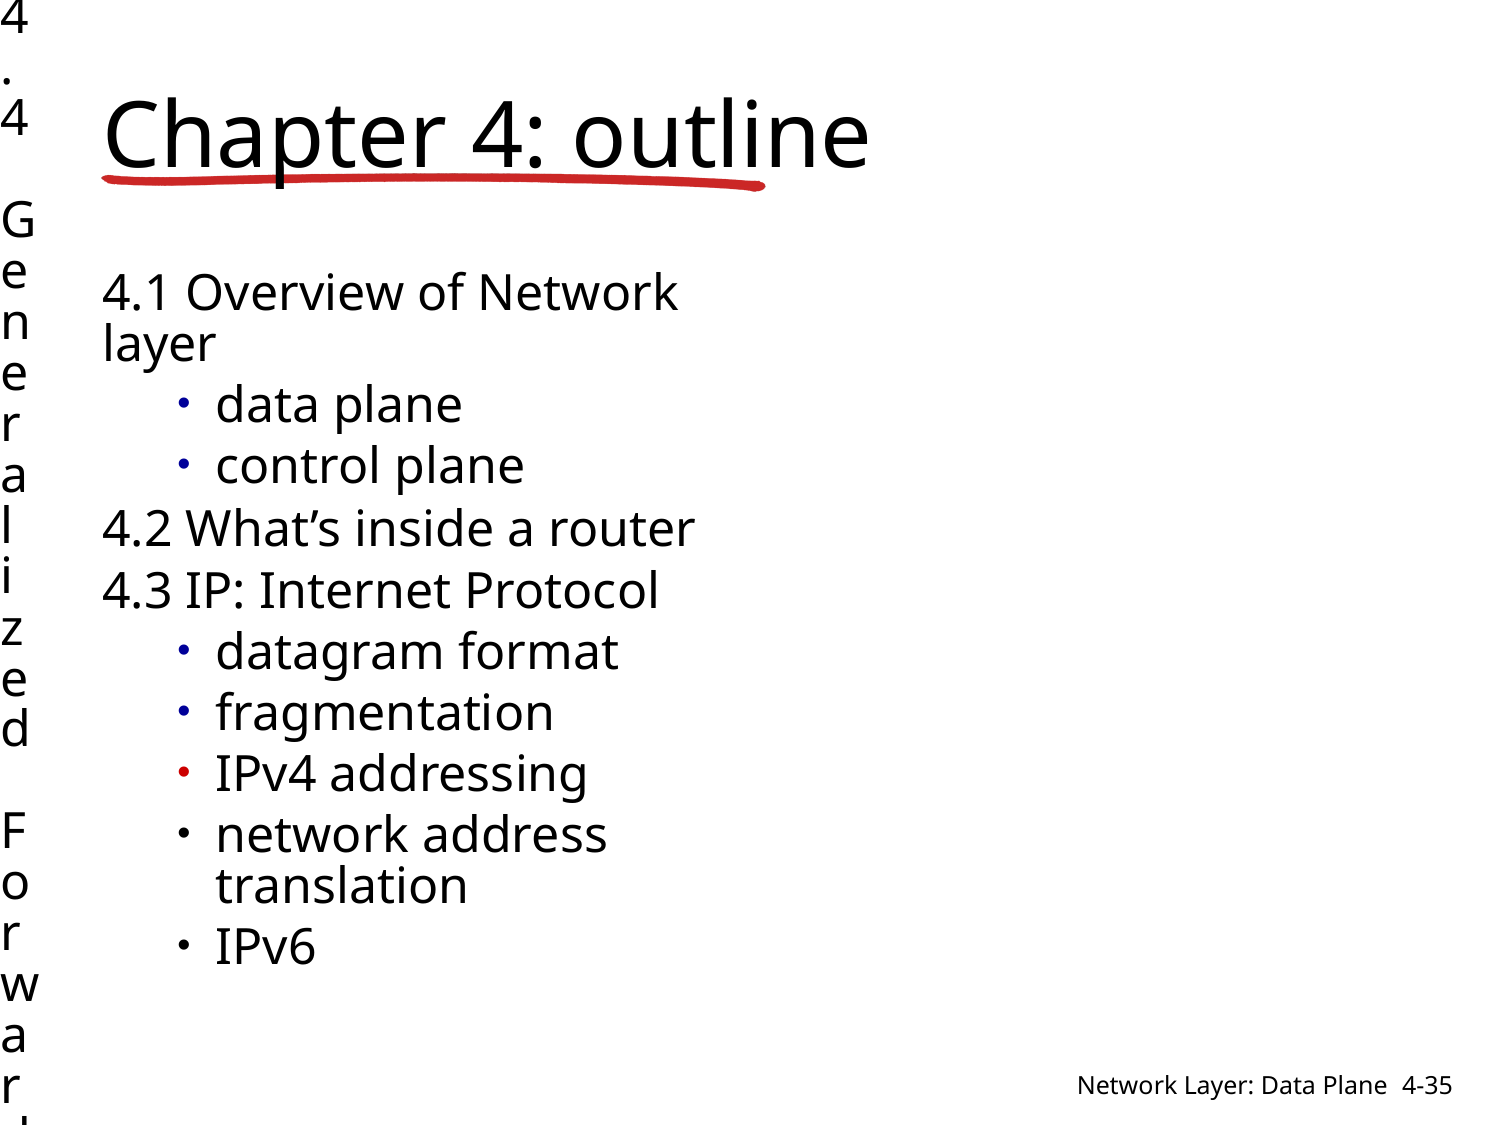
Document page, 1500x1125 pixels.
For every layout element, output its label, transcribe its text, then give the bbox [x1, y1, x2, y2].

list 4.1 Overview of Network layer data plane control plane 4.2 What’s inside a router 4.3 IP: Internet Protocol datagram format fragmentation IPv4 addressing network address translation IPv6 [87, 262, 724, 1025]
footer Network Layer: Data Plane [1045, 1062, 1404, 1102]
text_box Chapter 4: outline [87, 37, 1363, 225]
slide_number 4-13 [1387, 1062, 1480, 1107]
